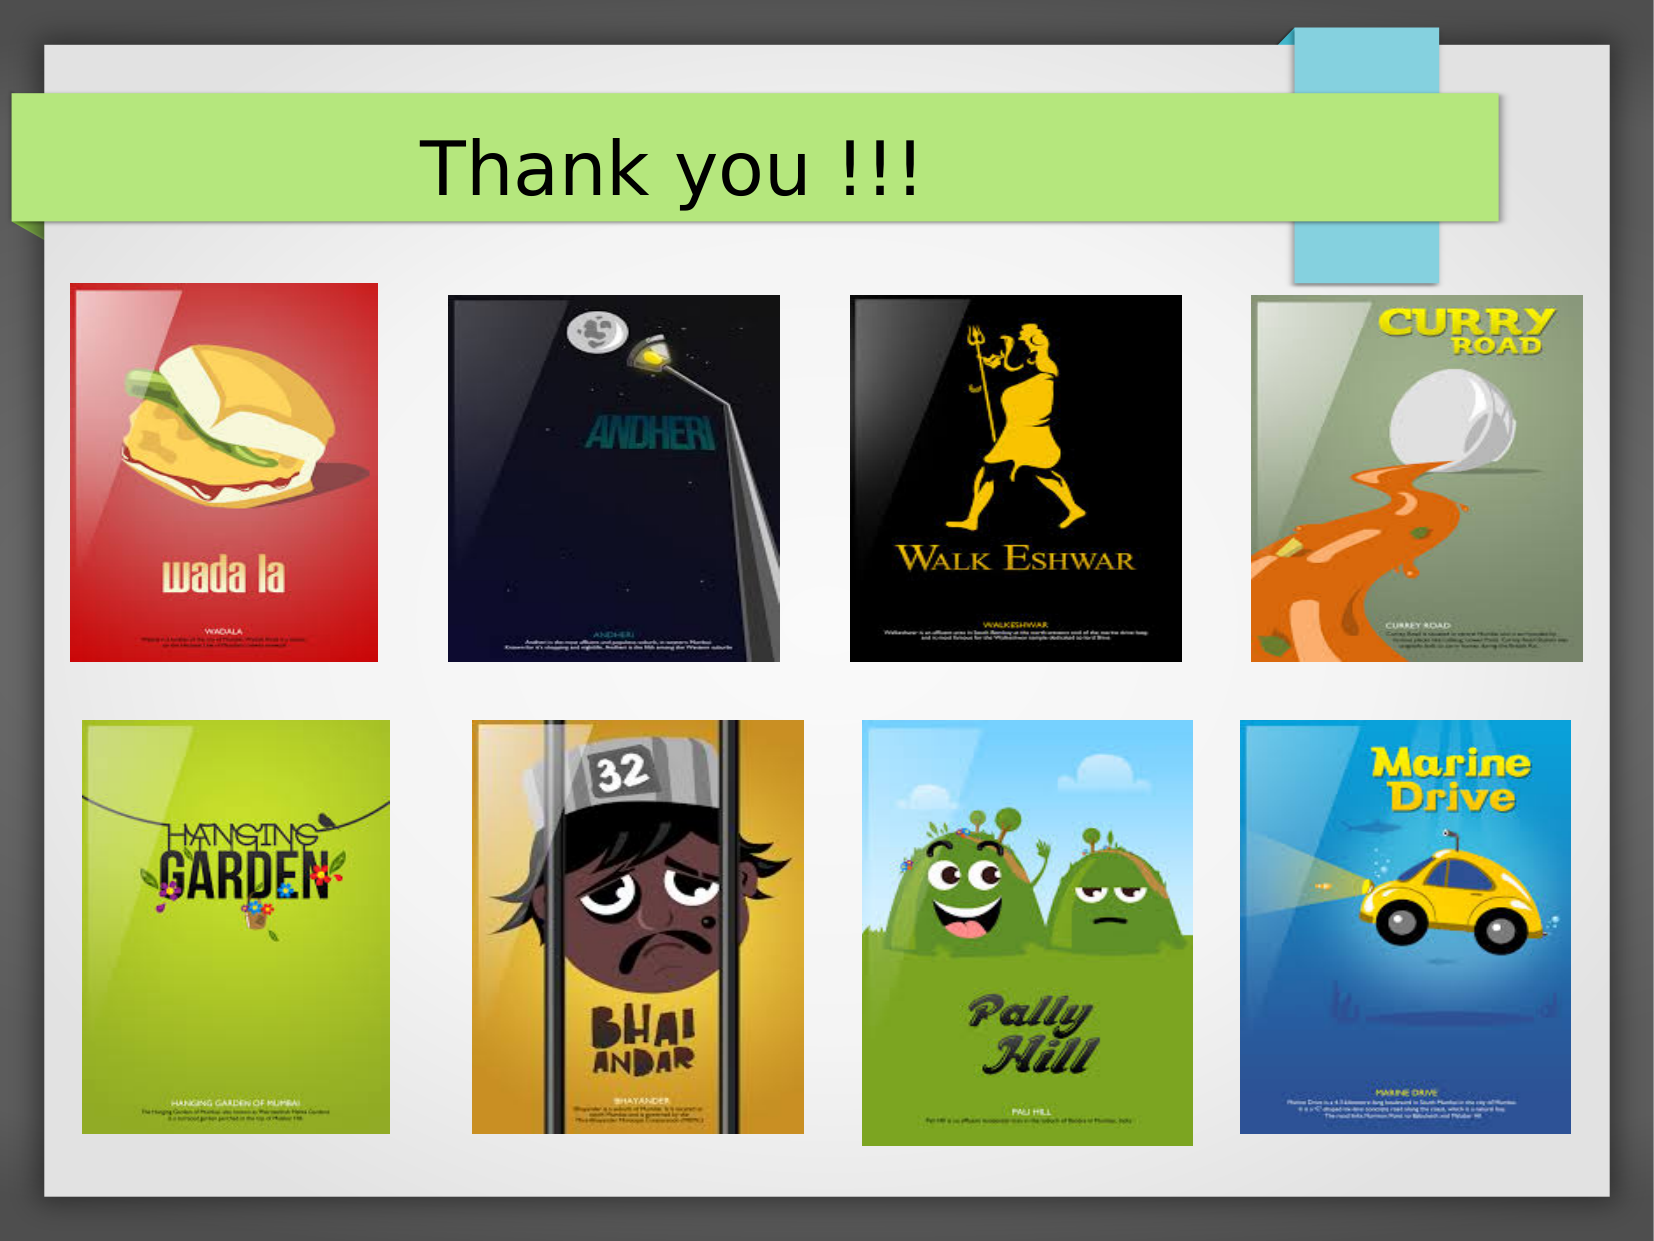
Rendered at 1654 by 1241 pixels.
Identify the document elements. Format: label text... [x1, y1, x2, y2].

text_box Thank you !!! [59, 118, 1288, 221]
picture [0, 0, 1654, 1241]
